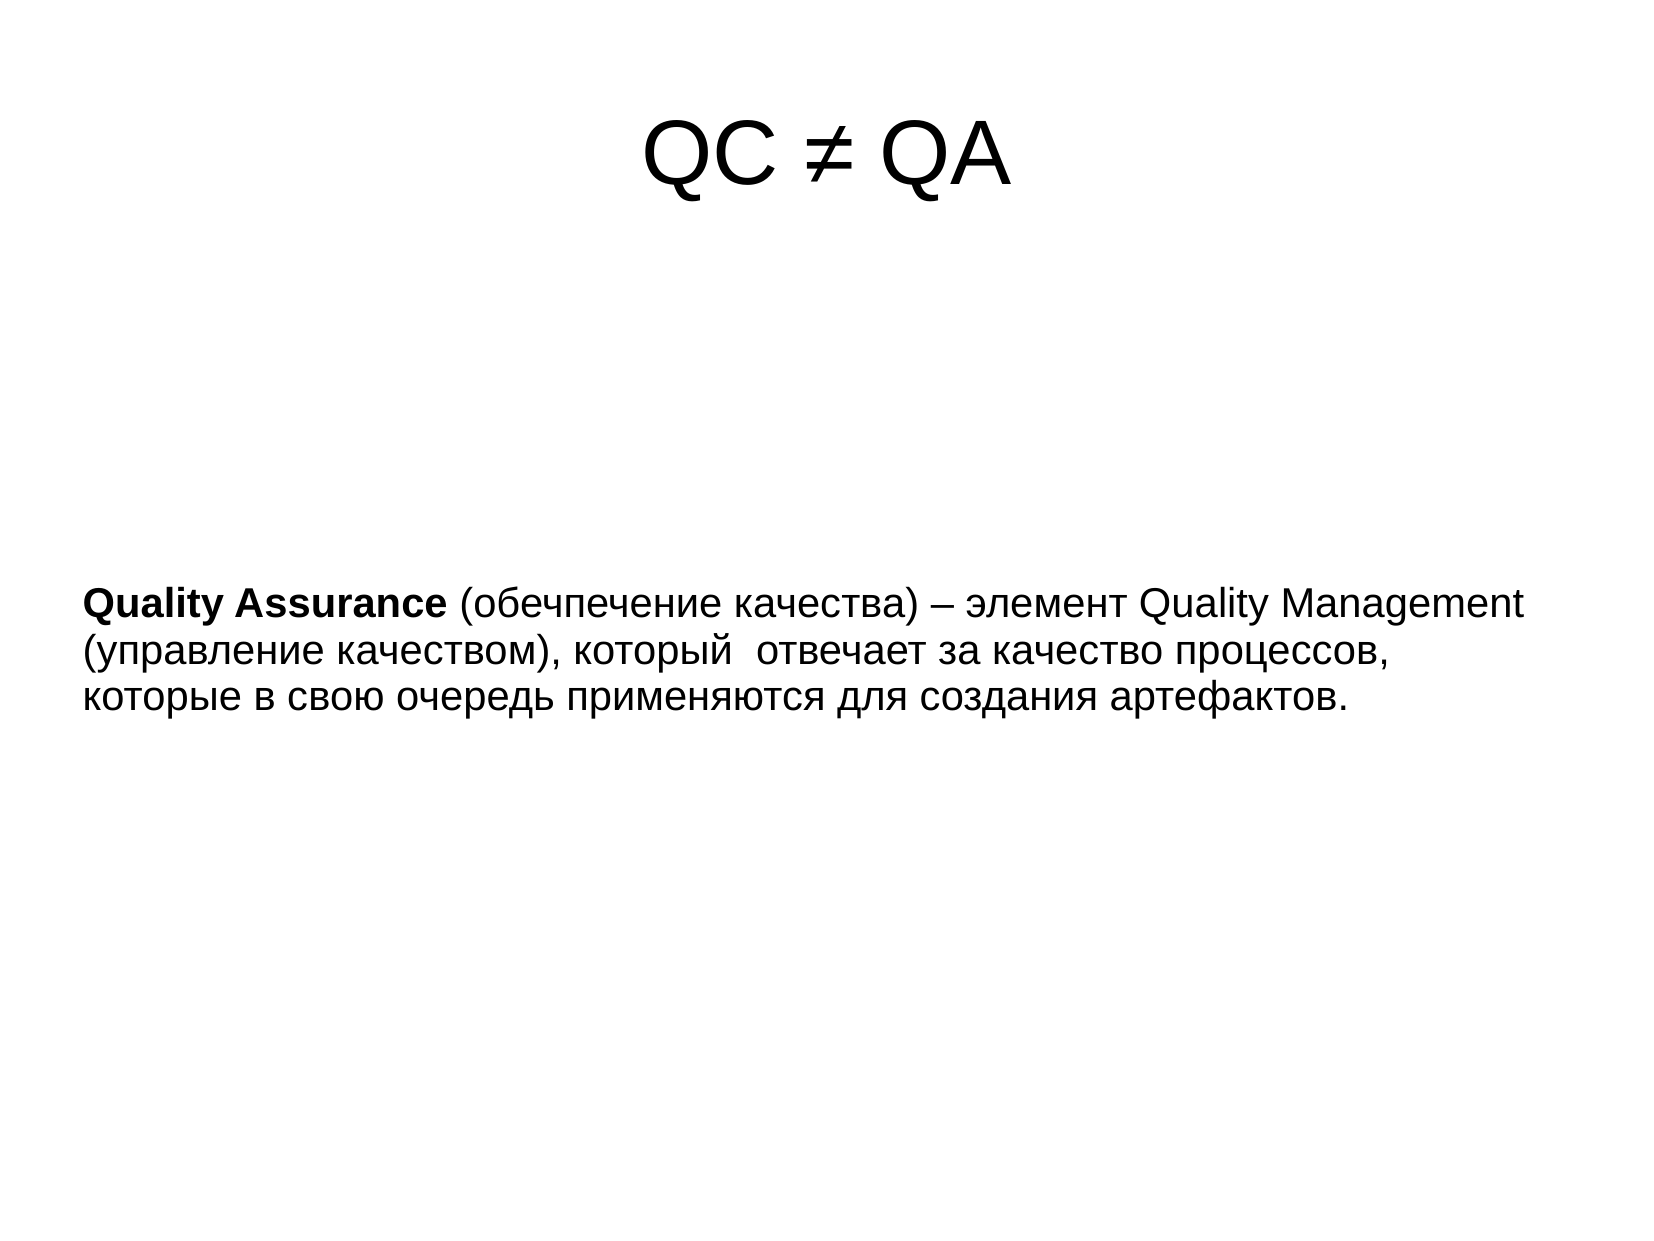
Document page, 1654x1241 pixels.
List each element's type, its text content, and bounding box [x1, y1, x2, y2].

subtitle Quality Assurance (обечпечение качества) – элемент Quality Management (управление качеством), который отвечает за качество процессов, которые в свою очередь применяются для создания артефактов. [82, 290, 1538, 1010]
title QC ≠ QA [82, 49, 1571, 257]
